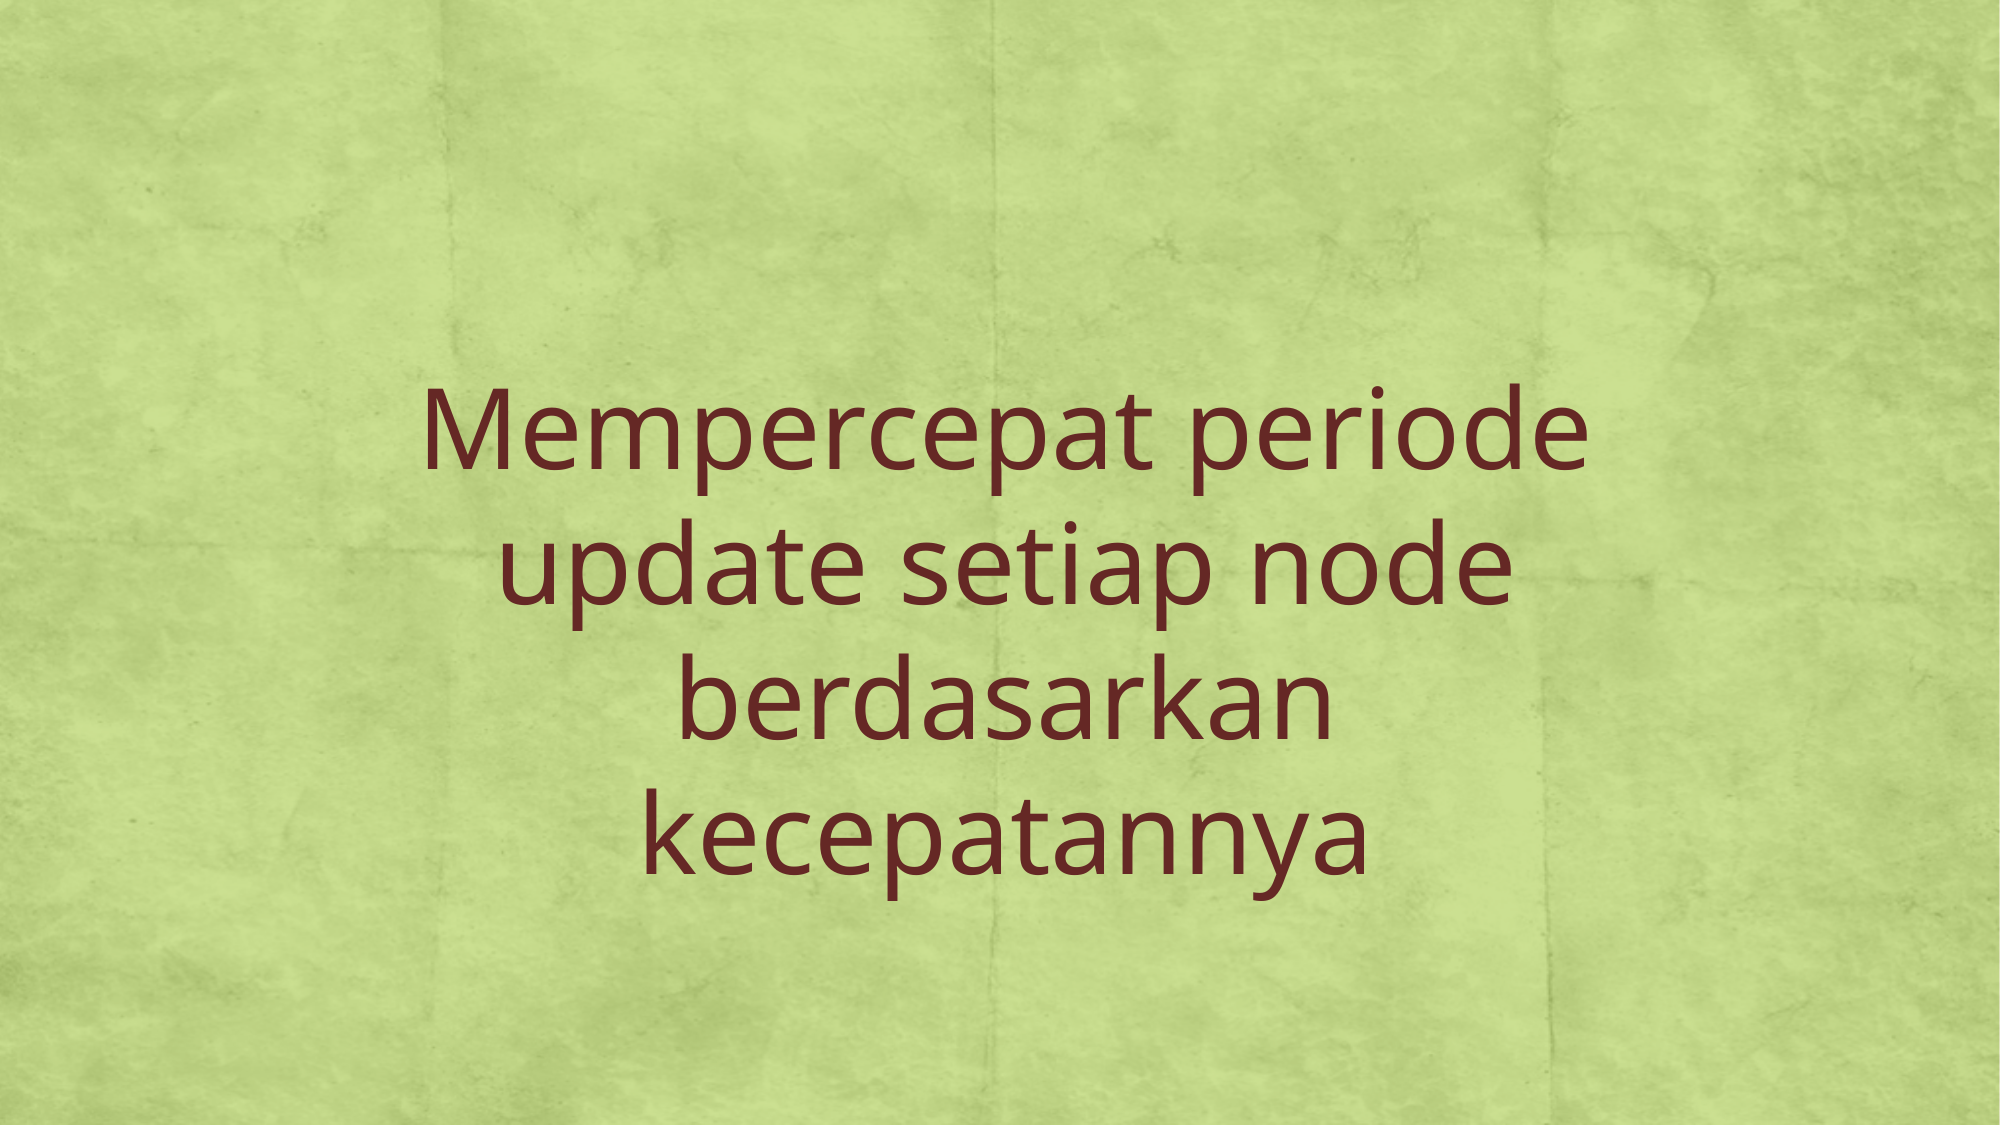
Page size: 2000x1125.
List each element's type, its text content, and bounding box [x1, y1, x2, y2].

text_box Mempercepat periode update setiap node berdasarkan kecepatannya [326, 349, 1685, 905]
